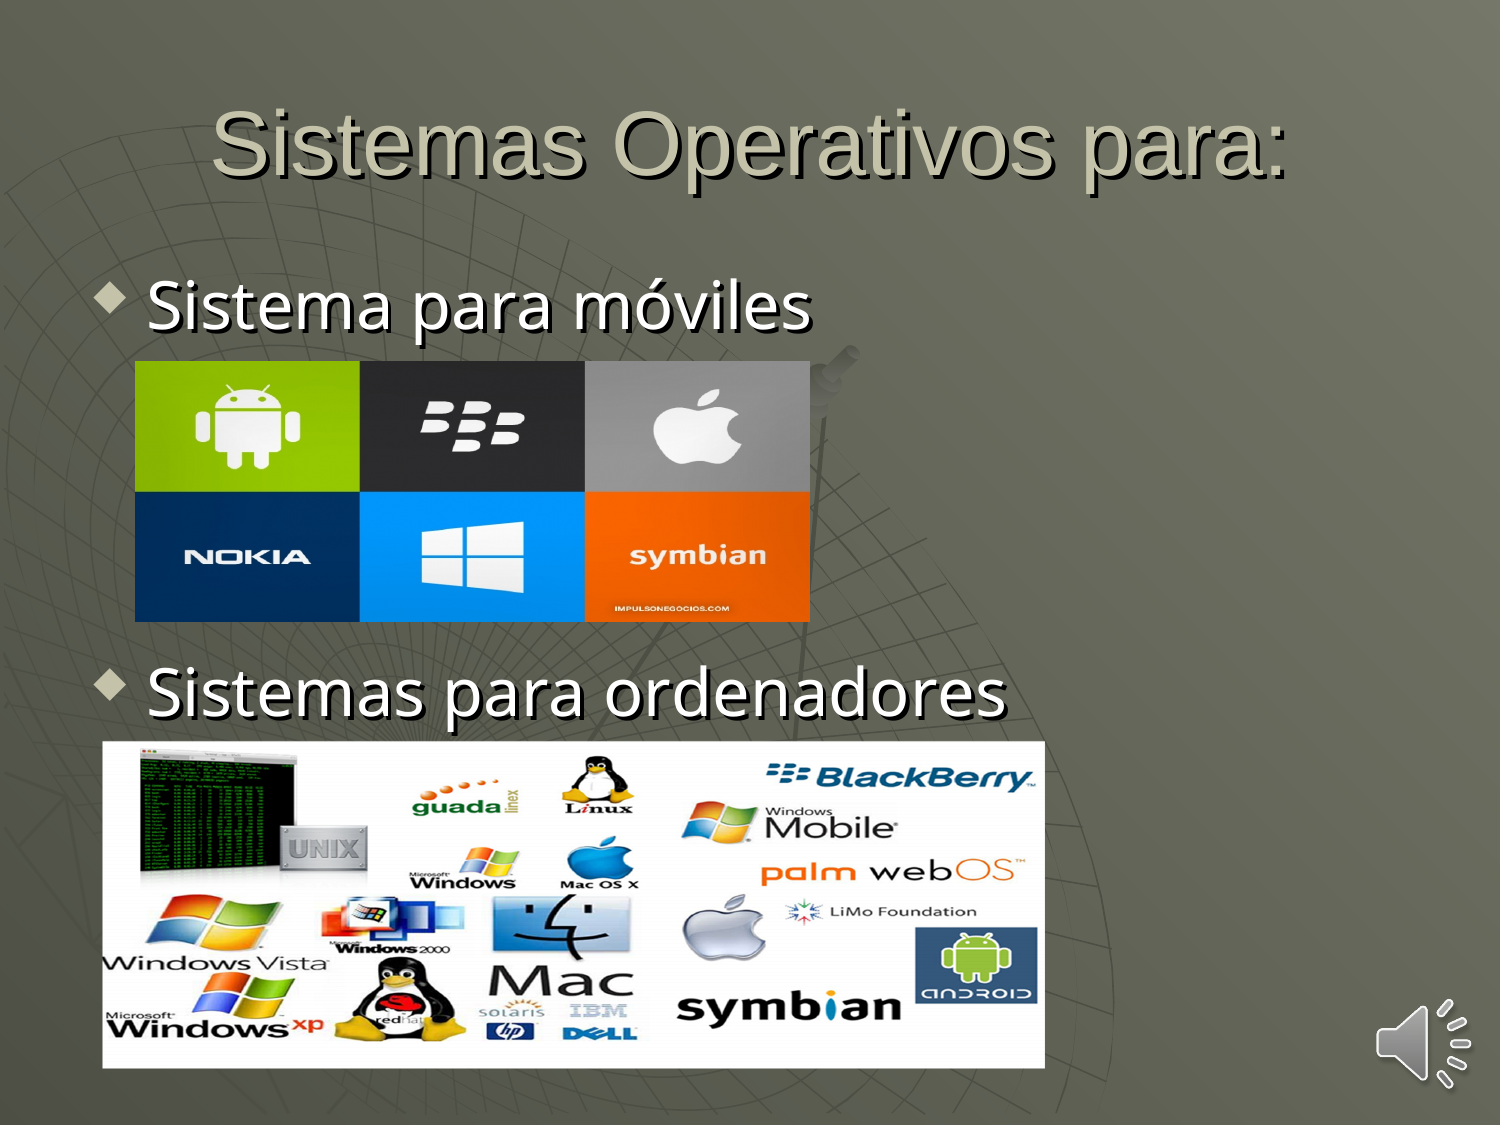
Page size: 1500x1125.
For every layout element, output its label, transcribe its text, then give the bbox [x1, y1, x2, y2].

title Sistemas Operativos para: [75, 45, 1426, 233]
list Sistema para móviles Sistemas para ordenadores [75, 255, 1426, 1006]
picture [1376, 996, 1477, 1097]
picture [135, 361, 810, 622]
picture [100, 739, 1046, 1069]
